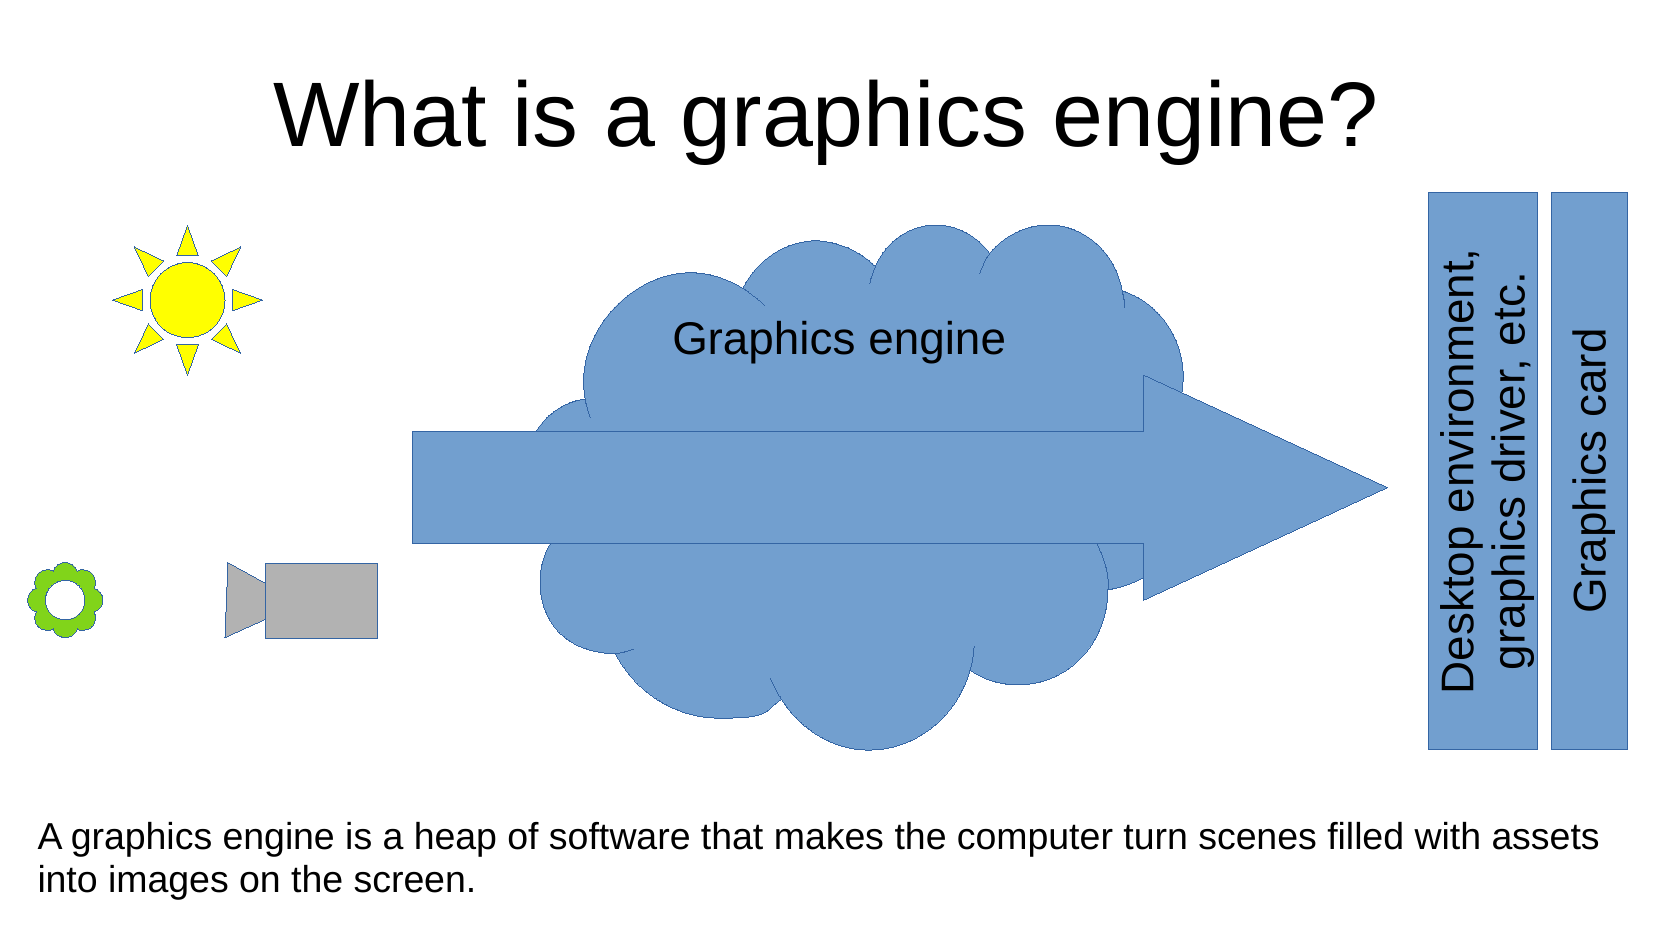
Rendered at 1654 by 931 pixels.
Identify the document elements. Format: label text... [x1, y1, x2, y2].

text_box [176, 225, 199, 256]
text_box Graphics engine [536, 225, 1184, 431]
text_box A graphics engine is a heap of software that makes the computer turn scenes filled with assets into images on the screen. [37, 750, 1613, 901]
text_box [412, 375, 1388, 601]
text_box [211, 323, 241, 354]
text_box [134, 323, 164, 354]
text_box [176, 344, 199, 376]
text_box [27, 562, 103, 638]
text_box [150, 262, 226, 338]
title What is a graphics engine? [82, 37, 1571, 193]
text_box [134, 246, 164, 277]
text_box [224, 562, 378, 639]
text_box [211, 246, 241, 277]
text_box Graphics engine [540, 544, 1143, 750]
text_box [112, 289, 143, 311]
text_box Desktop environment, graphics driver, etc. [1428, 192, 1538, 750]
text_box [232, 289, 263, 311]
text_box Graphics card [1551, 192, 1628, 751]
